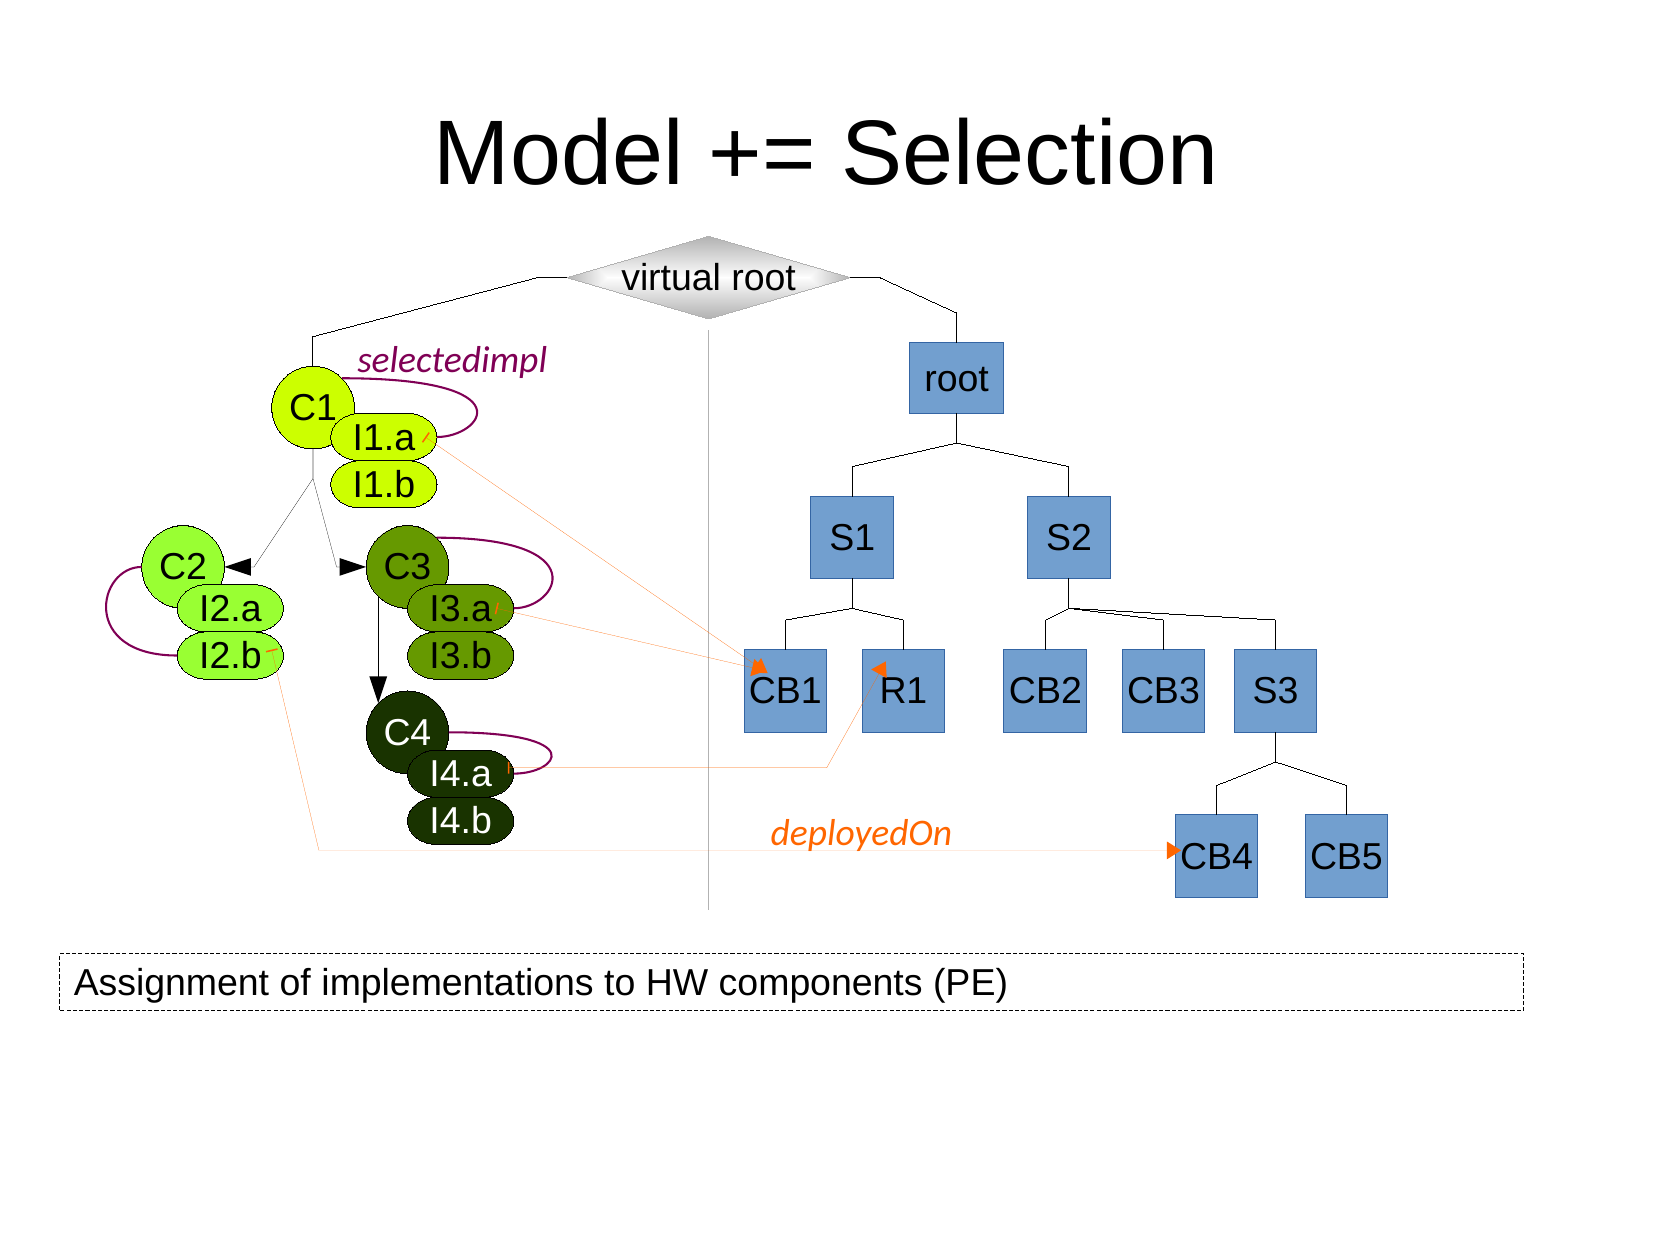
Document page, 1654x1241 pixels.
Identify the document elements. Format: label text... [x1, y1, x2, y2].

text_box virtual root [567, 257, 850, 319]
text_box I3.b [407, 631, 514, 680]
text_box CB2 [1003, 649, 1087, 733]
text_box CB4 [1175, 814, 1258, 898]
text_box R1 [886, 680, 900, 690]
text_box CB1 [744, 649, 827, 733]
text_box deployedOn [755, 809, 968, 863]
text_box I3.a [407, 584, 514, 632]
text_box CB1 [744, 658, 752, 667]
text_box root [909, 342, 1004, 414]
text_box CB3 [1122, 649, 1205, 733]
text_box I4.b [407, 797, 514, 845]
text_box S1 [810, 496, 894, 579]
text_box S3 [1234, 649, 1317, 733]
text_box S2 [1027, 496, 1111, 579]
text_box R1 [862, 649, 945, 733]
text_box I1.b [330, 460, 438, 508]
text_box CB5 [1305, 814, 1388, 898]
text_box Assignment of implementations to HW components (PE) [59, 953, 1524, 1011]
text_box C4 [366, 690, 449, 774]
text_box C3 [366, 525, 449, 609]
text_box I4.a [407, 750, 514, 797]
title Model += Selection [82, 49, 1571, 257]
text_box C1 [271, 366, 355, 449]
text_box selectedimpl [342, 336, 562, 389]
text_box C2 [141, 525, 225, 608]
text_box I2.a [177, 584, 284, 632]
text_box I2.b [177, 631, 284, 680]
text_box I1.a [330, 413, 437, 461]
